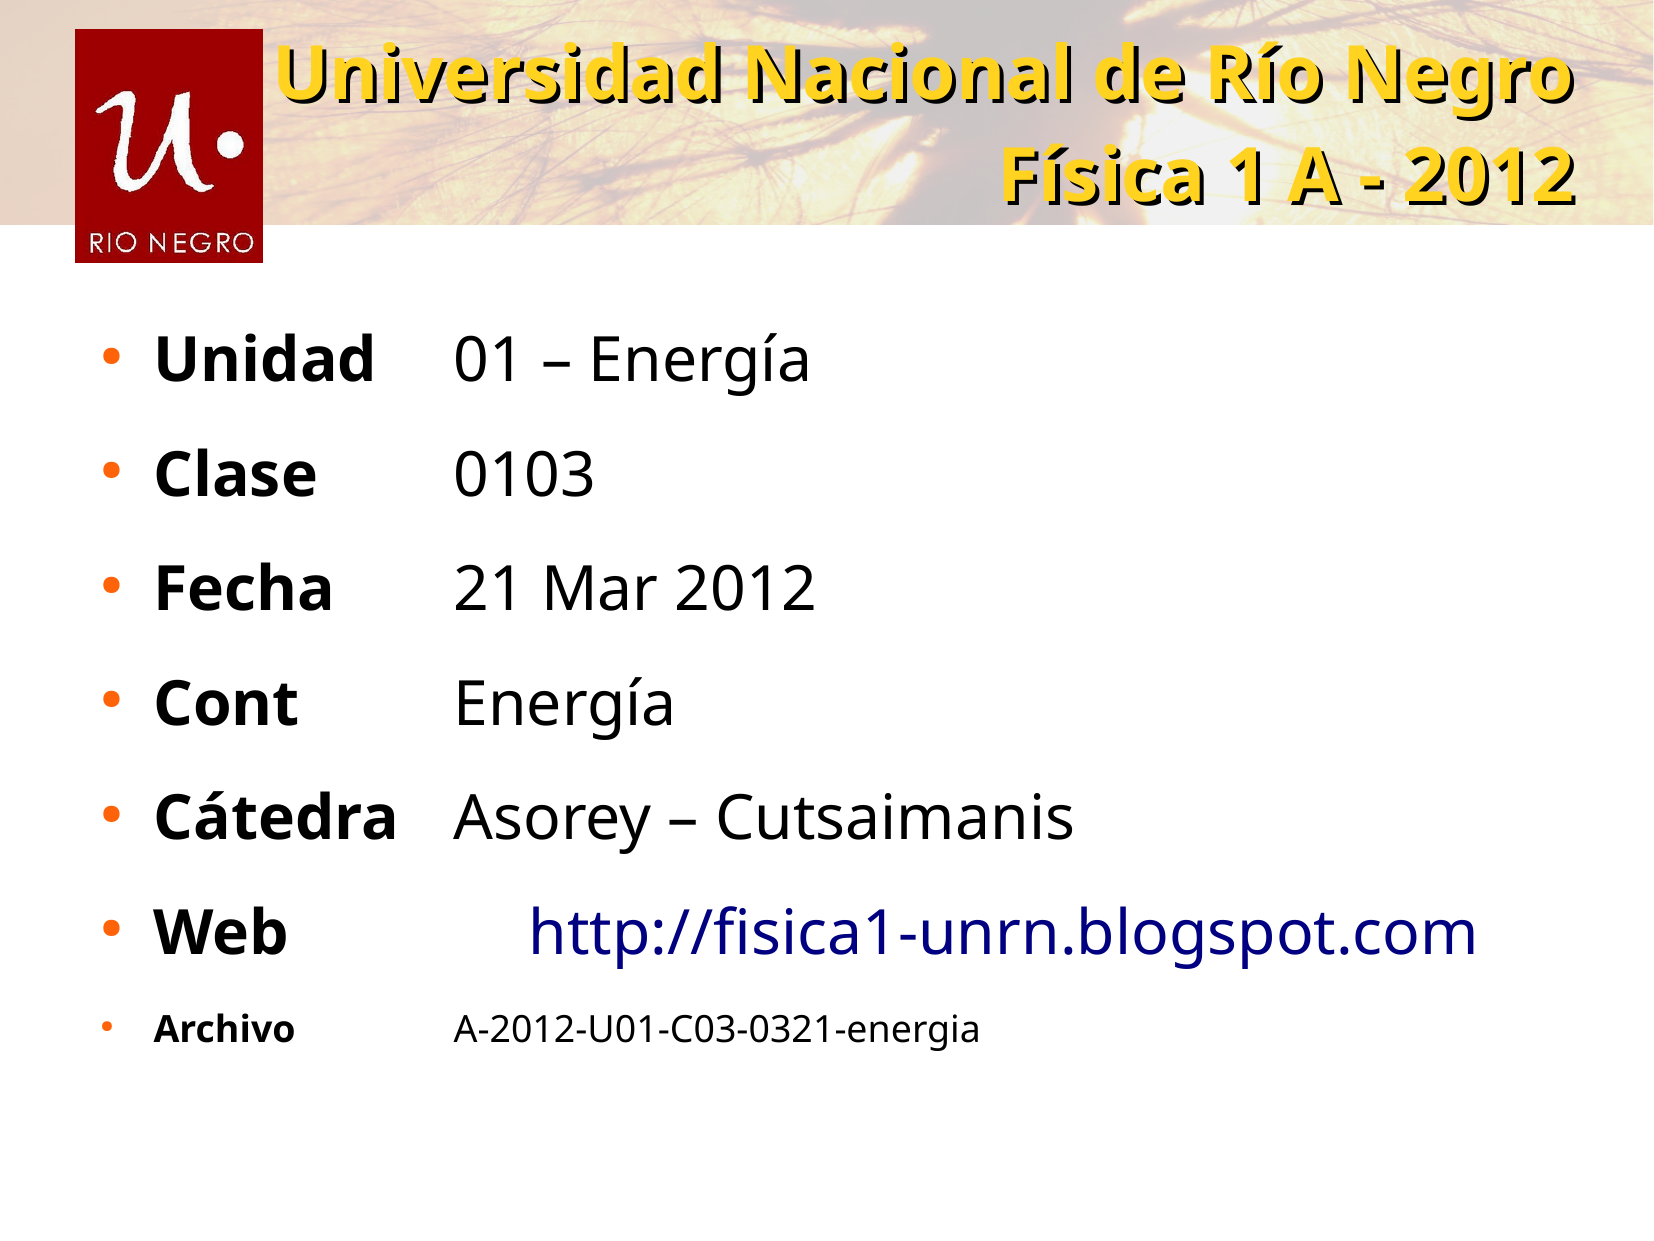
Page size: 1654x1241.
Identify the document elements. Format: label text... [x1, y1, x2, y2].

picture [0, 0, 1654, 263]
list Unidad 01 – Energía Clase 0103 Fecha 21 Mar 2012 Cont Energía Cátedra Asorey – Cutsaimanis Web http://fisica1-unrn.blogspot.com Archivo A-2012-U01-C03-0321-energia [82, 315, 1571, 1126]
title Universidad Nacional de Río Negro Física 1 A - 2012 [86, 2, 1576, 241]
